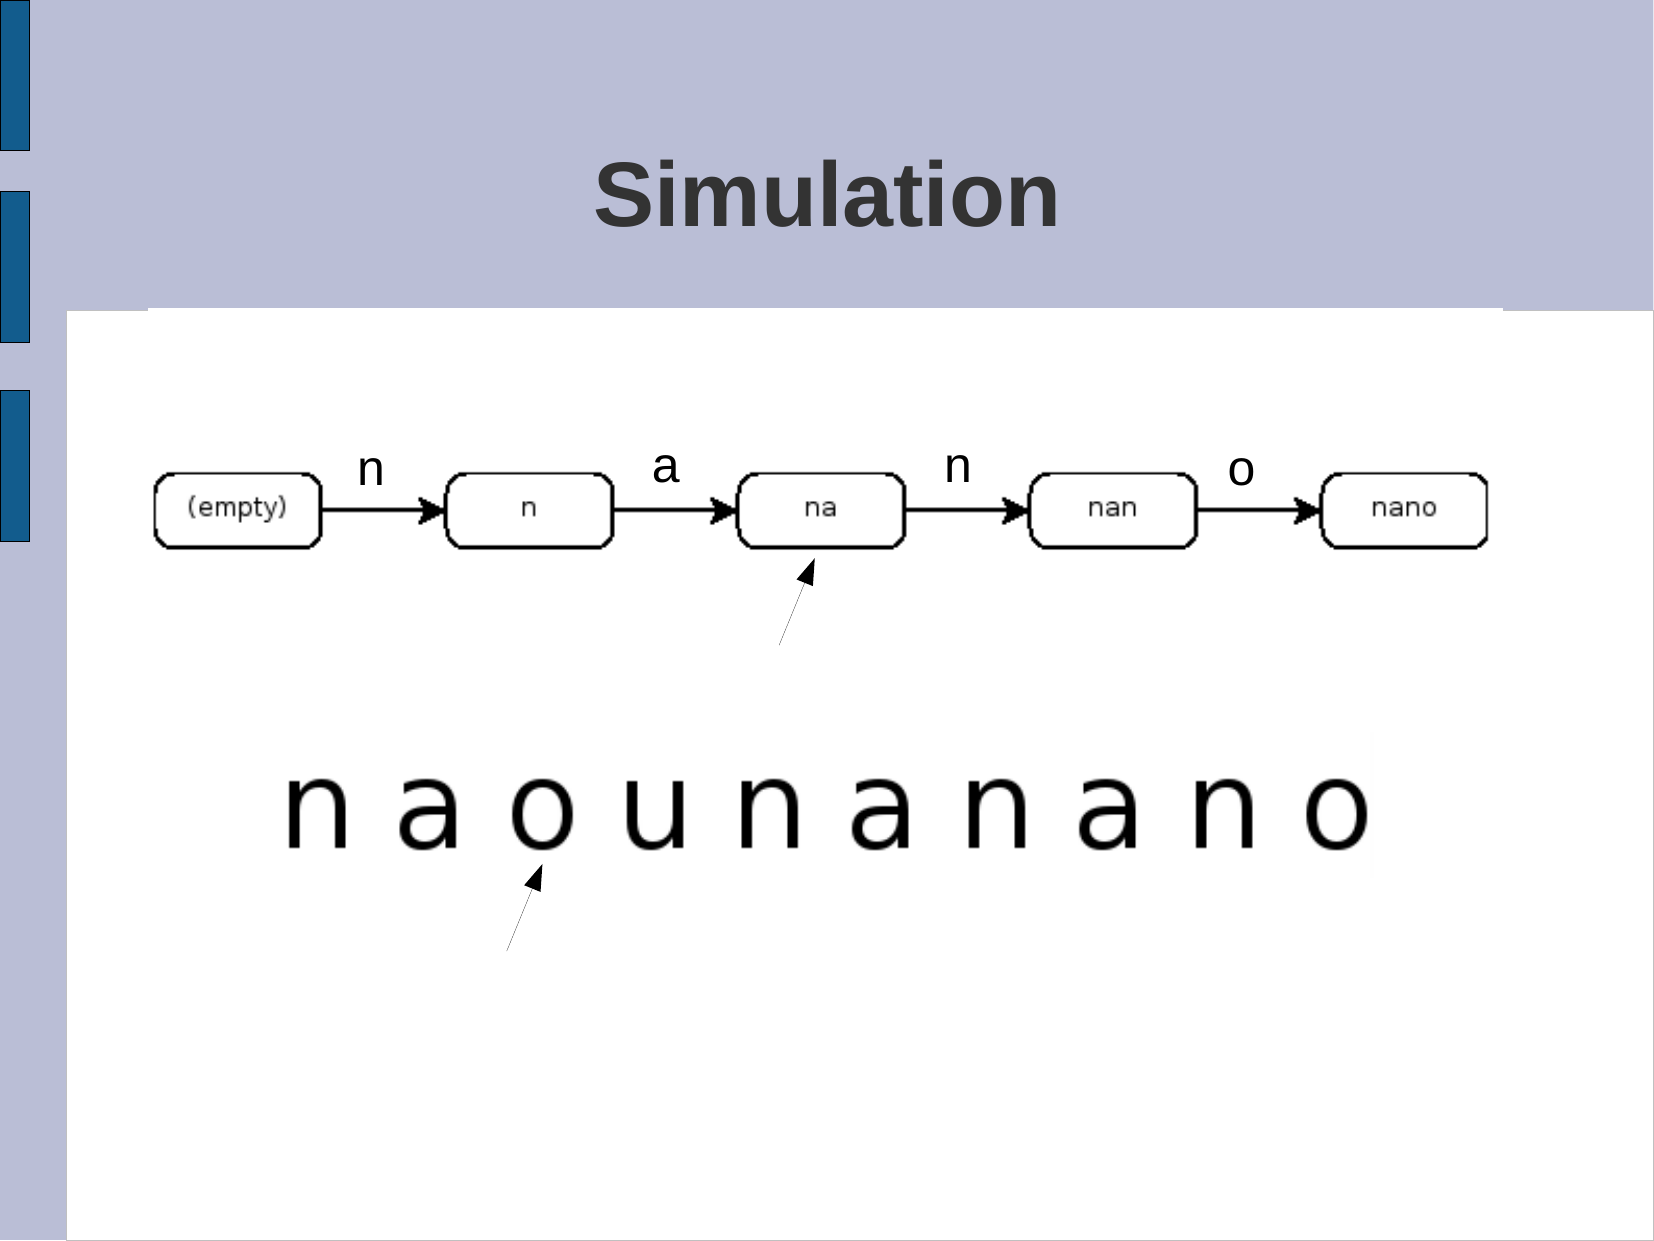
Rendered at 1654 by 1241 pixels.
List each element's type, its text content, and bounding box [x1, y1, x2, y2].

text_box o [1227, 439, 1256, 496]
picture [148, 308, 1503, 934]
title Simulation [121, 91, 1534, 299]
text_box n [357, 439, 385, 496]
text_box a [651, 437, 680, 494]
text_box n [944, 437, 973, 494]
